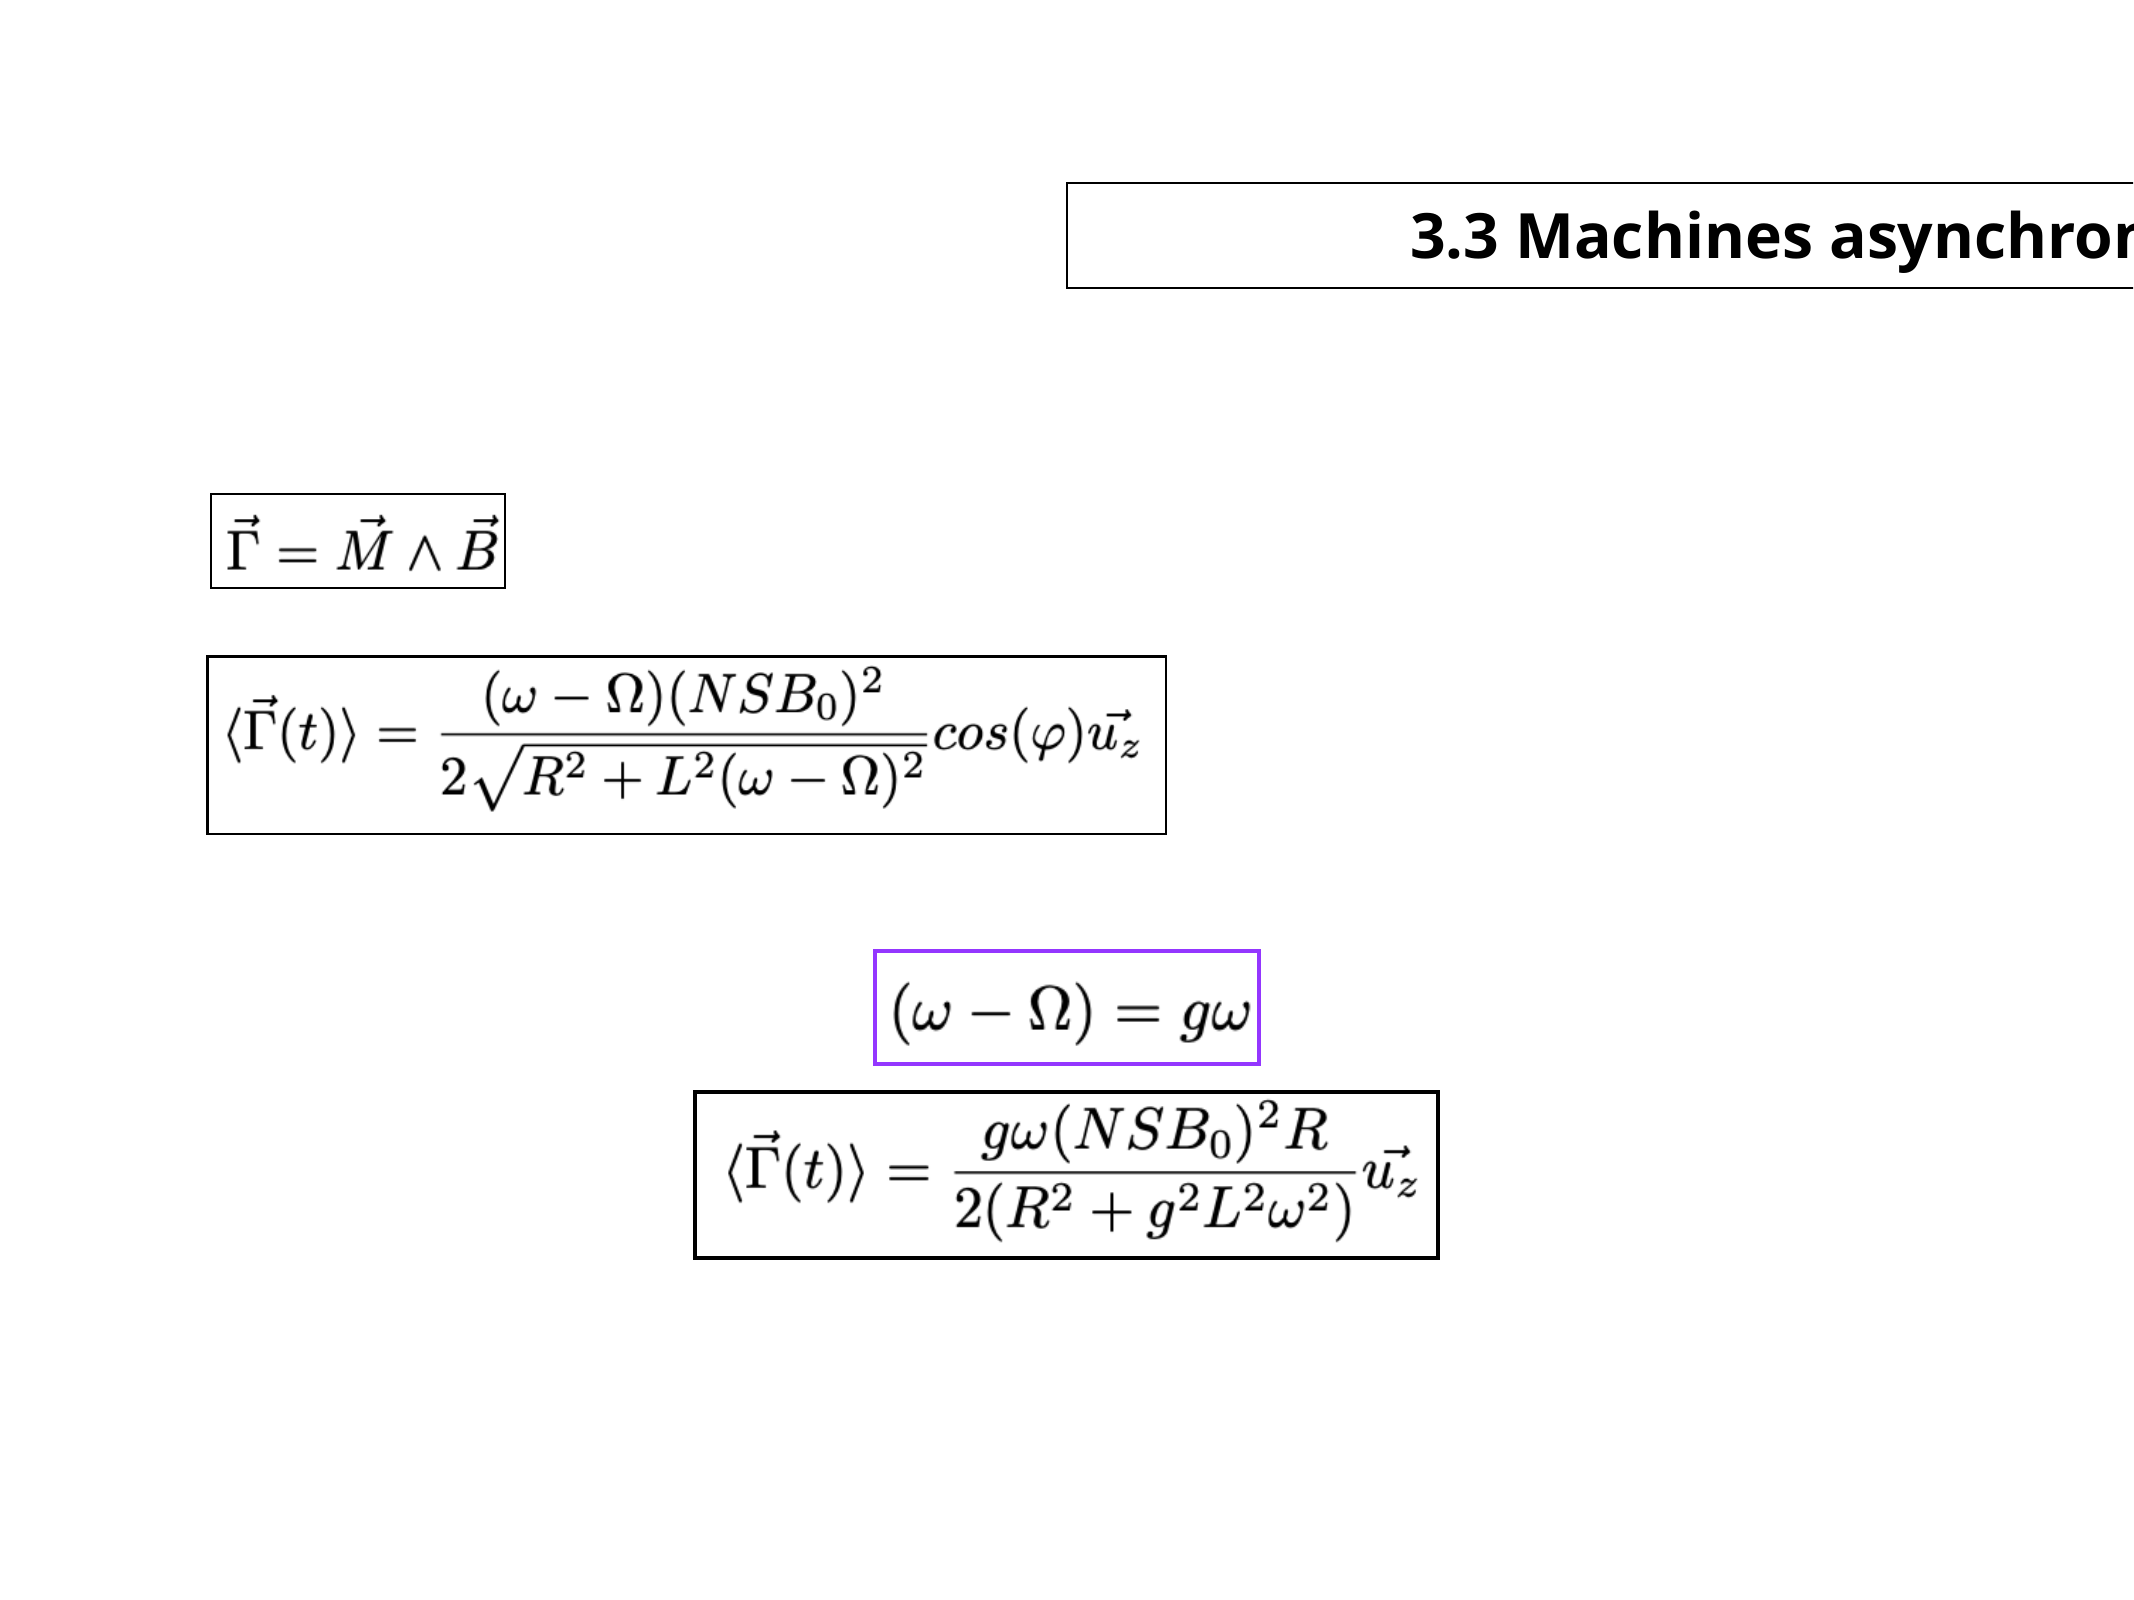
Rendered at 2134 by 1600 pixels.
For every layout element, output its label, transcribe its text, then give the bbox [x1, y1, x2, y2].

picture [212, 495, 504, 587]
text_box 3.3 Machines asynchrones [1066, 183, 2134, 289]
picture [876, 953, 1257, 1062]
picture [208, 657, 1165, 833]
picture [697, 1093, 1437, 1256]
